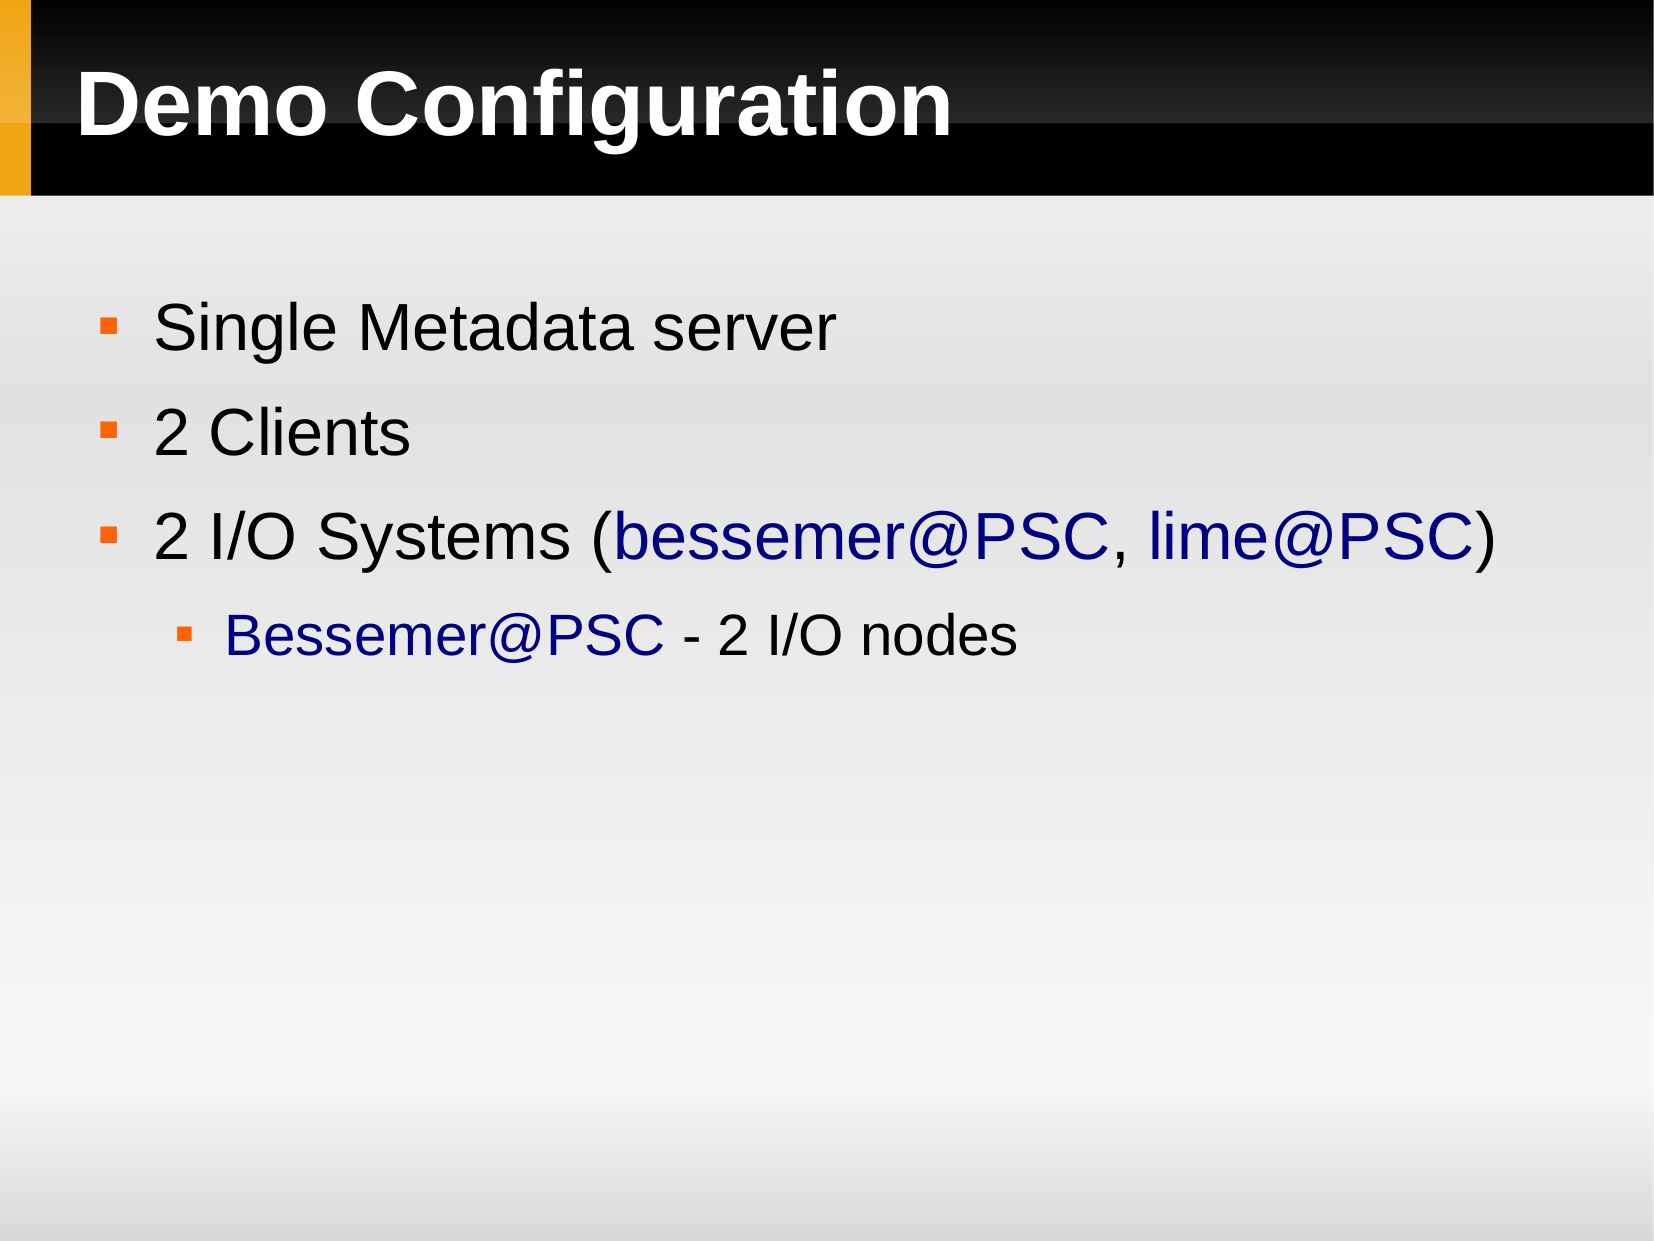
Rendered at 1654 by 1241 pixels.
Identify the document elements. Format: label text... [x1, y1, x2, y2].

list Single Metadata server 2 Clients 2 I/O Systems (bessemer@PSC, lime@PSC) Bessemer@PSC - 2 I/O nodes [82, 290, 1571, 1109]
title Demo Configuration [75, 0, 1564, 208]
picture [0, 0, 1654, 1241]
